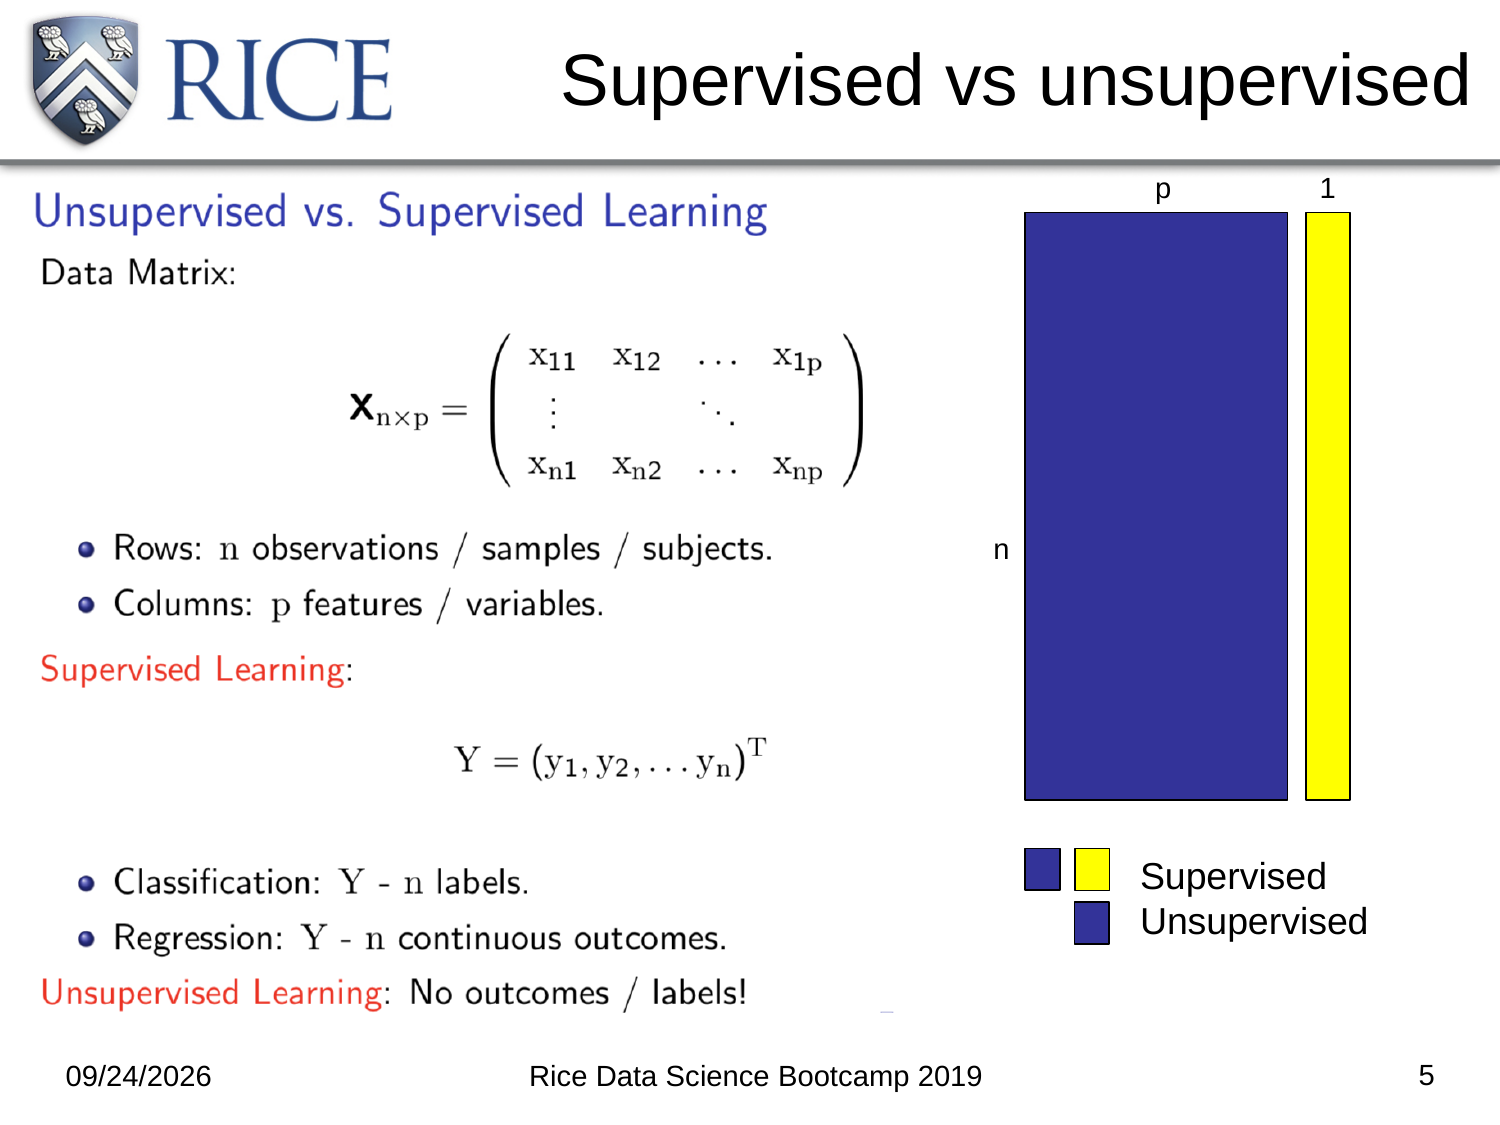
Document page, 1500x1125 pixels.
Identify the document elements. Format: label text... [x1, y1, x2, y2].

footer Rice Data Science Bootcamp 2019 [425, 1050, 1088, 1100]
text_box p 1 [1025, 162, 1375, 213]
slide_number 18 [1137, 1048, 1450, 1099]
slide_number 08/13/2019 [50, 1050, 364, 1100]
picture [0, 0, 1500, 1125]
text_box [1074, 902, 1110, 945]
text_box [1305, 213, 1350, 800]
title Supervised vs unsupervised [425, 1, 1488, 152]
text_box Supervised Unsupervised [1125, 844, 1401, 950]
text_box [1025, 213, 1288, 800]
text_box [1025, 848, 1060, 891]
text_box n [978, 522, 1035, 573]
text_box [1074, 848, 1110, 891]
